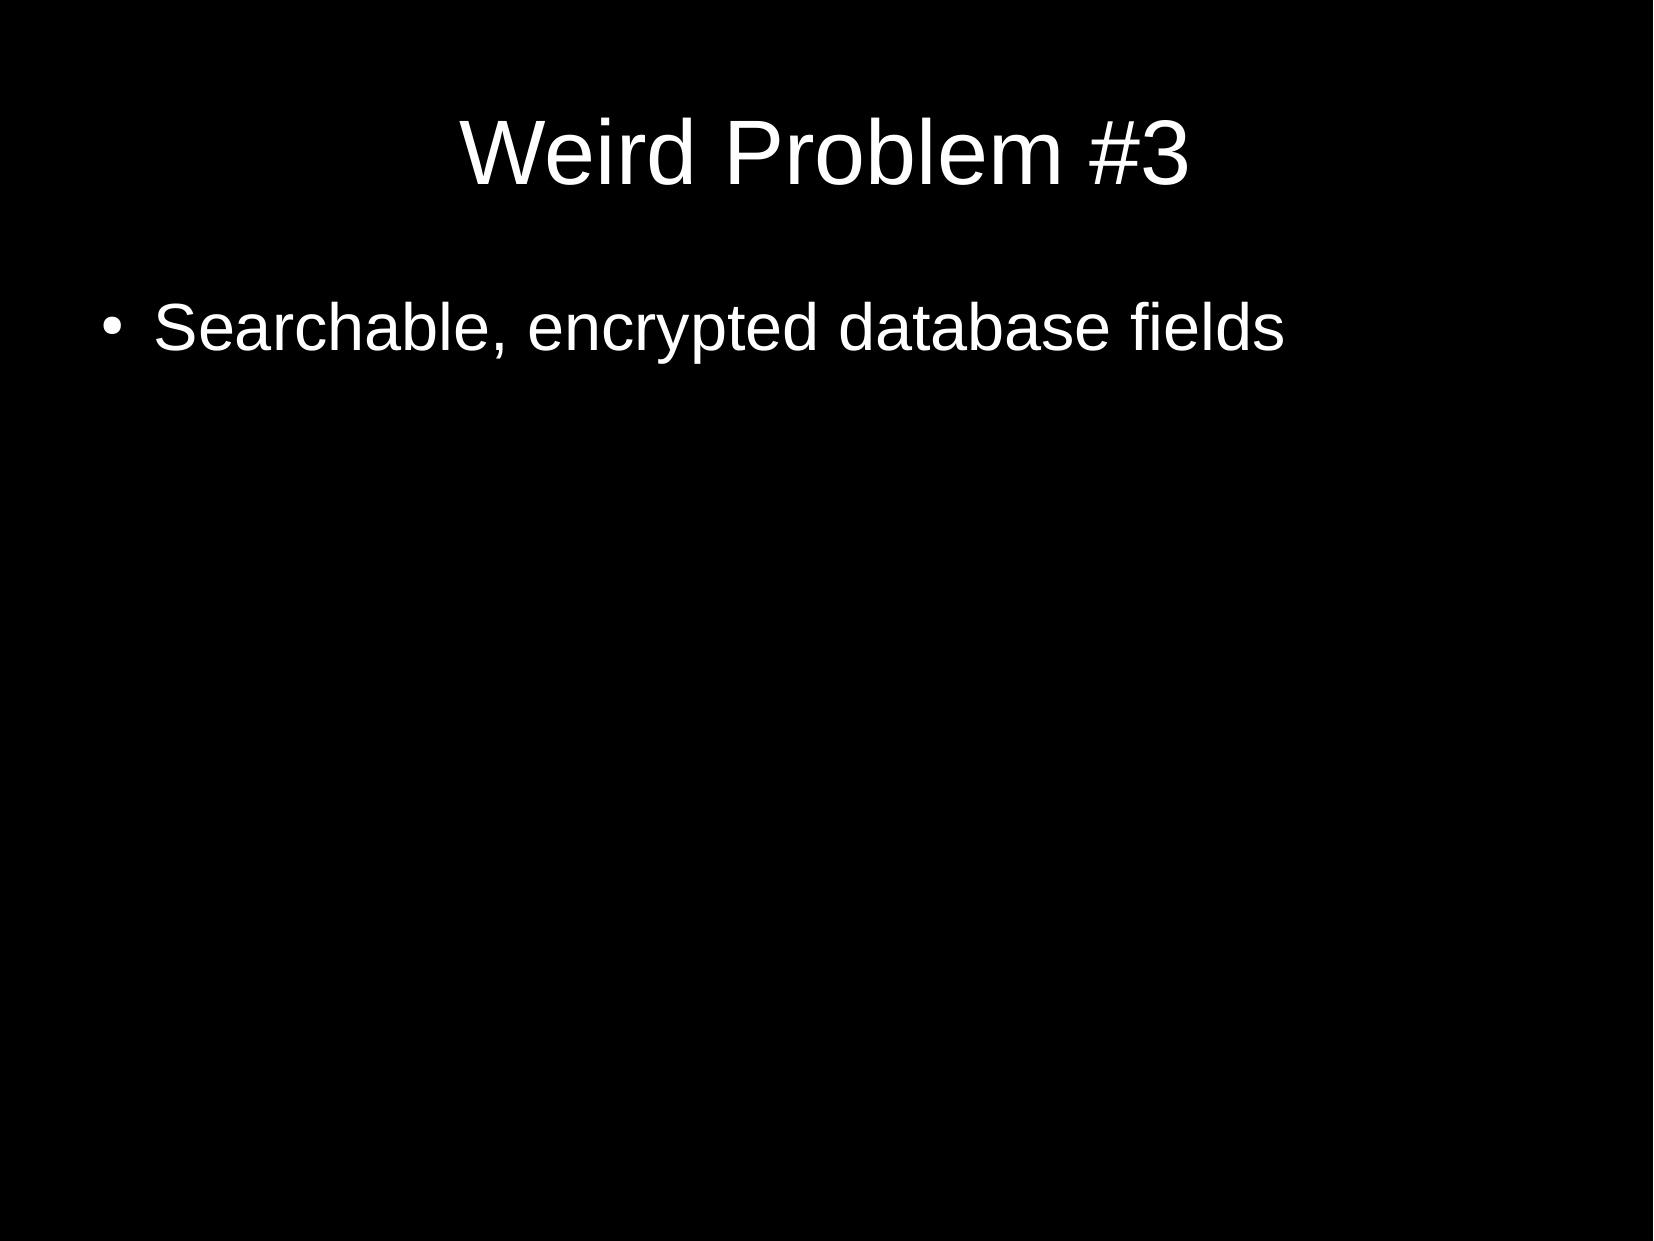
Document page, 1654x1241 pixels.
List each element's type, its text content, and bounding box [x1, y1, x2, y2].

title Weird Problem #3 [82, 49, 1571, 257]
list Searchable, encrypted database fields [82, 290, 1571, 1141]
